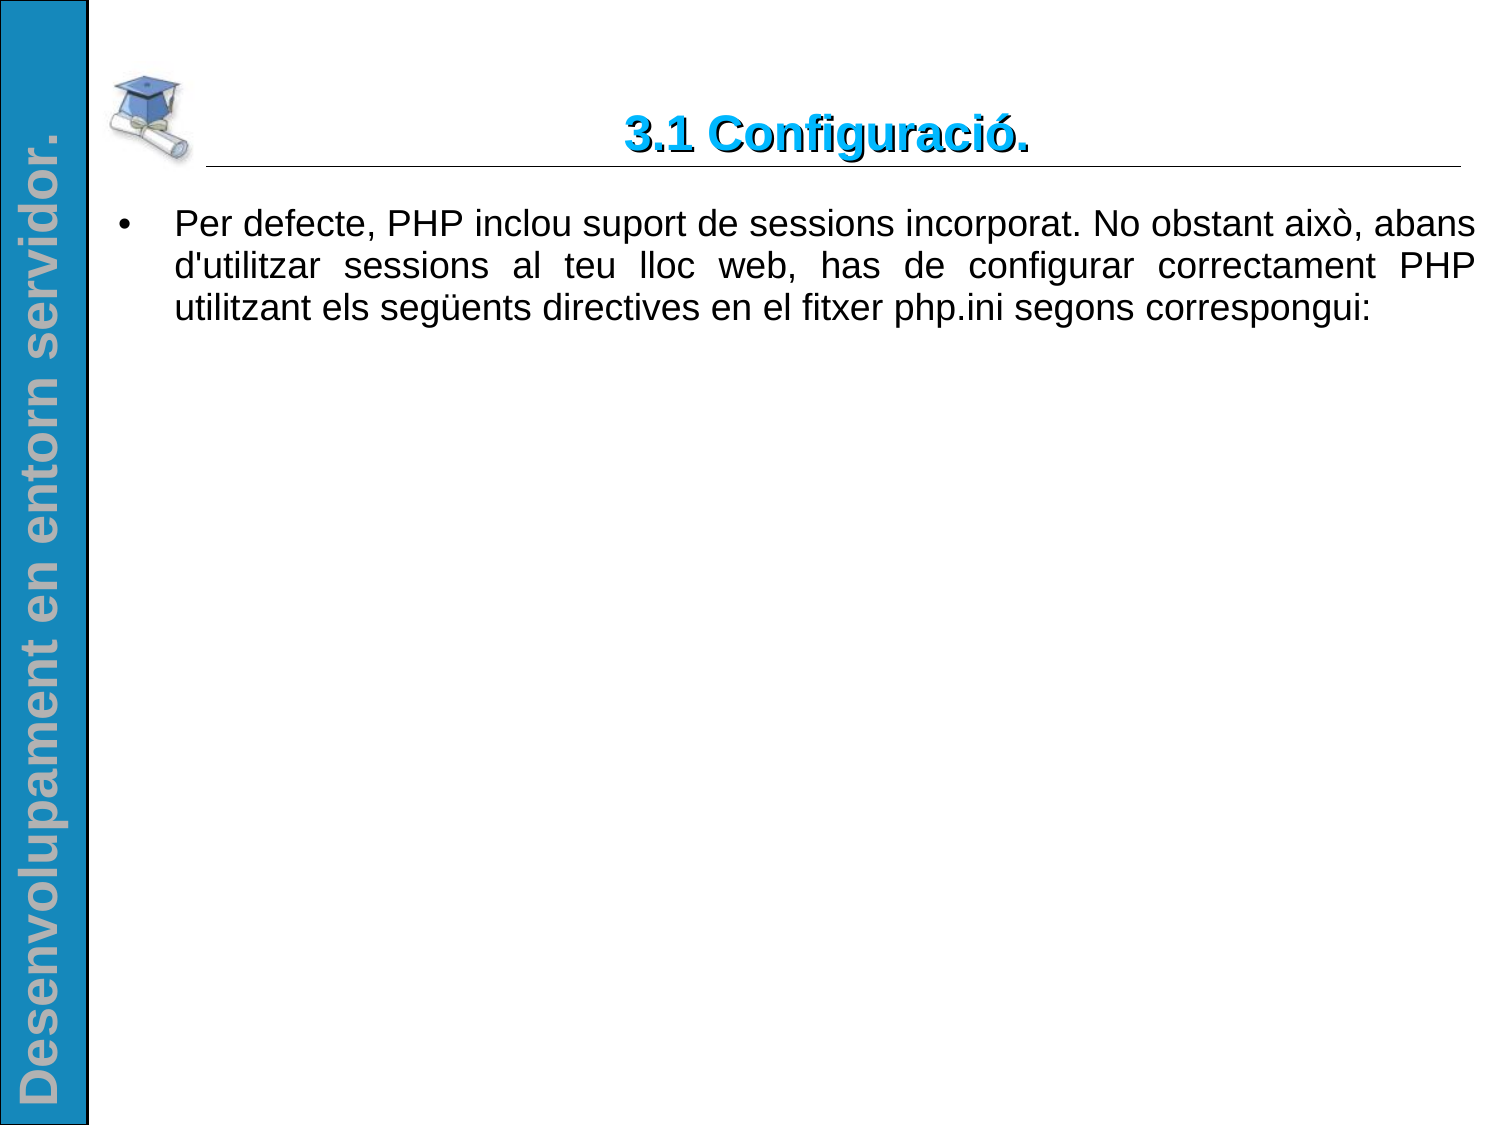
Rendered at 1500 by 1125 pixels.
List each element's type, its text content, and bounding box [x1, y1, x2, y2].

list Per defecte, PHP inclou suport de sessions incorporat. No obstant això, abans d'utilitzar sessions al teu lloc web, has de configurar correctament PHP utilitzant els següents directives en el fitxer php.ini segons correspongui: [118, 202, 1477, 1093]
picture [93, 61, 206, 174]
title 3.1 Configuració. [206, 88, 1447, 178]
